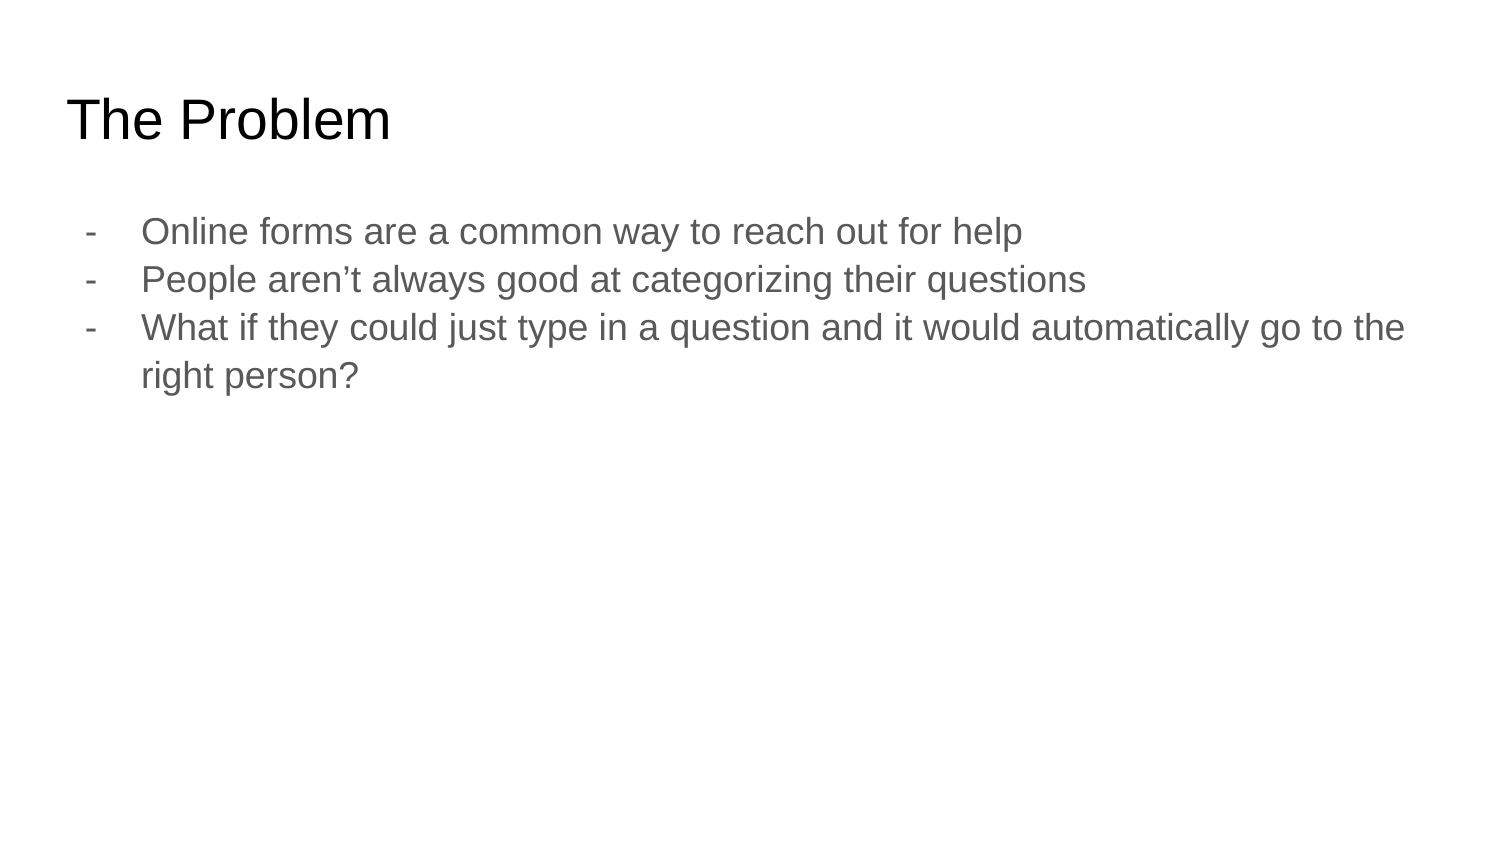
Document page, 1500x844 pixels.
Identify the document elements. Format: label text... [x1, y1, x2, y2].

title The Problem [51, 72, 1449, 167]
list Online forms are a common way to reach out for help People aren’t always good at categorizing their questions What if they could just type in a question and it would automatically go to the right person? [51, 189, 1449, 750]
